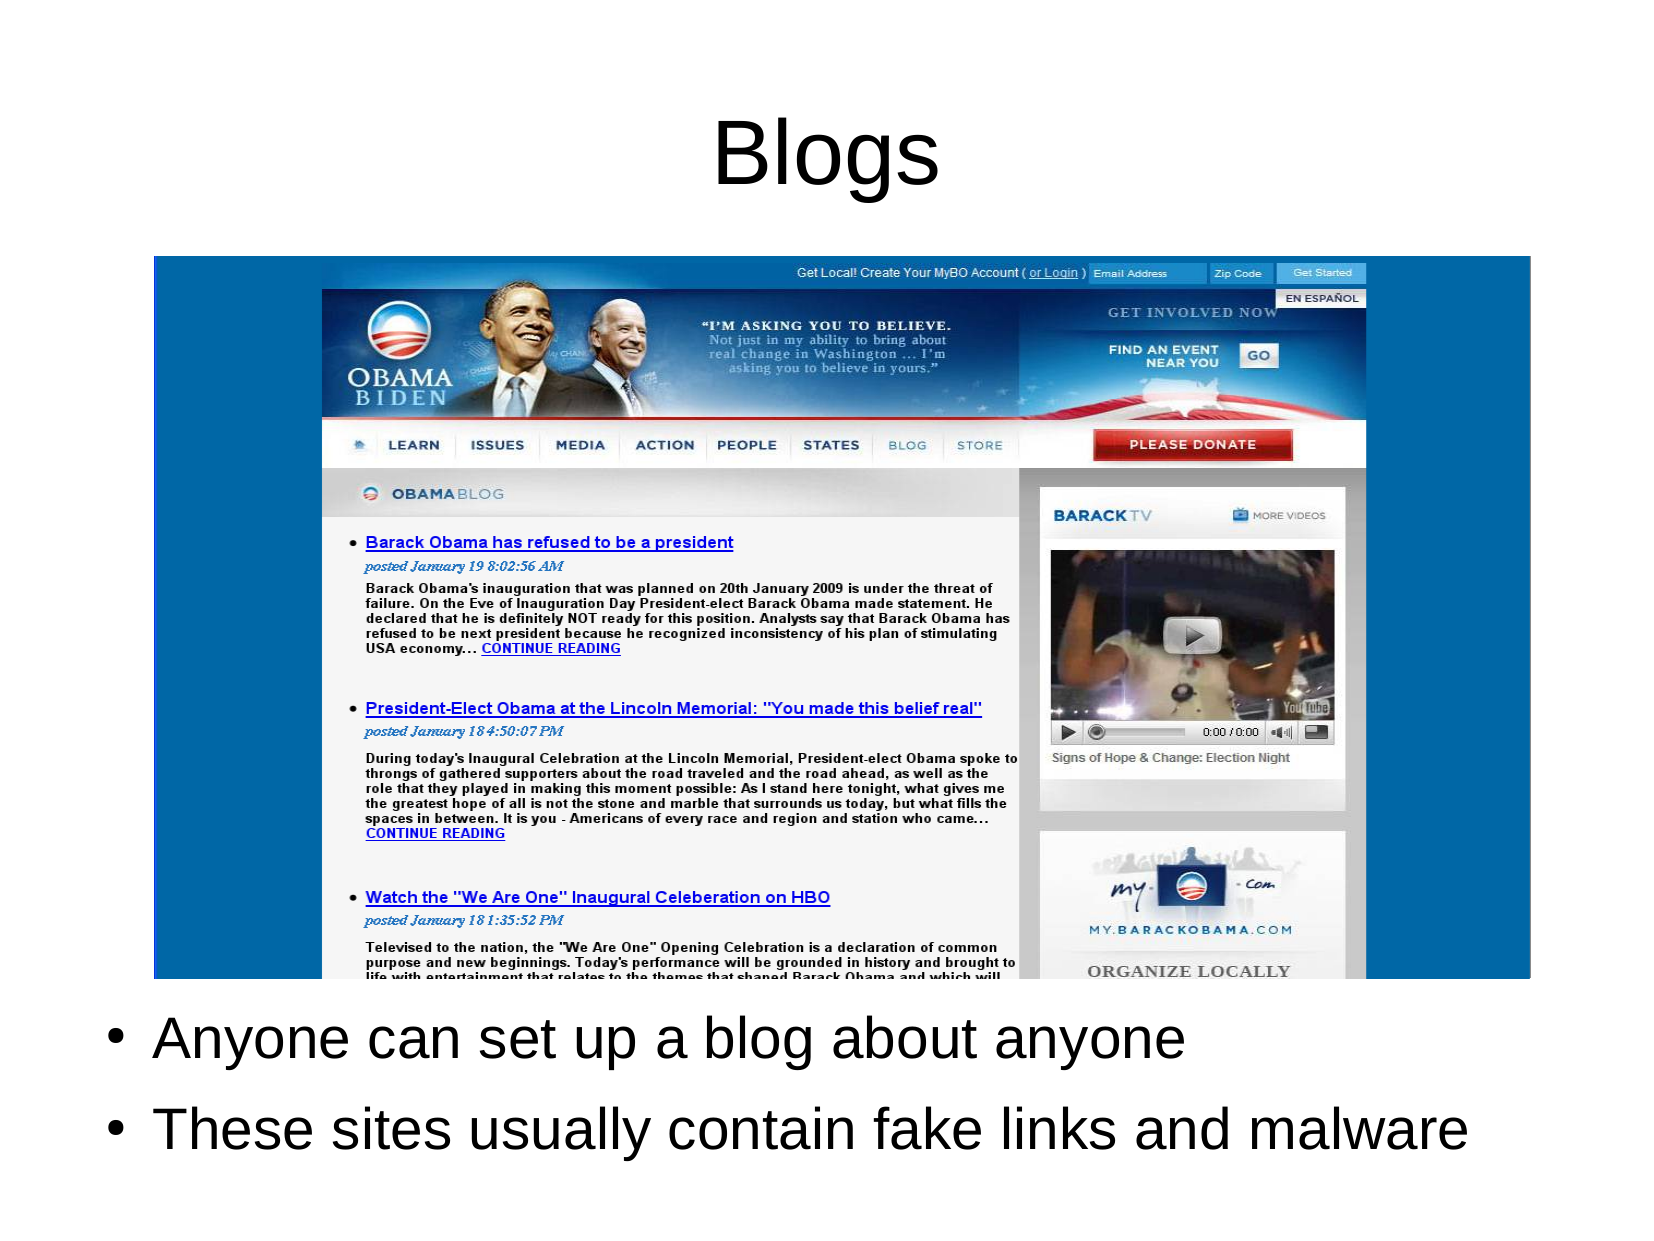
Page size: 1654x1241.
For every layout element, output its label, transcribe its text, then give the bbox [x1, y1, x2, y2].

picture [154, 256, 1531, 979]
title Blogs [82, 49, 1571, 257]
list Anyone can set up a blog about anyone These sites usually contain fake links and malware [90, 1005, 1579, 1205]
